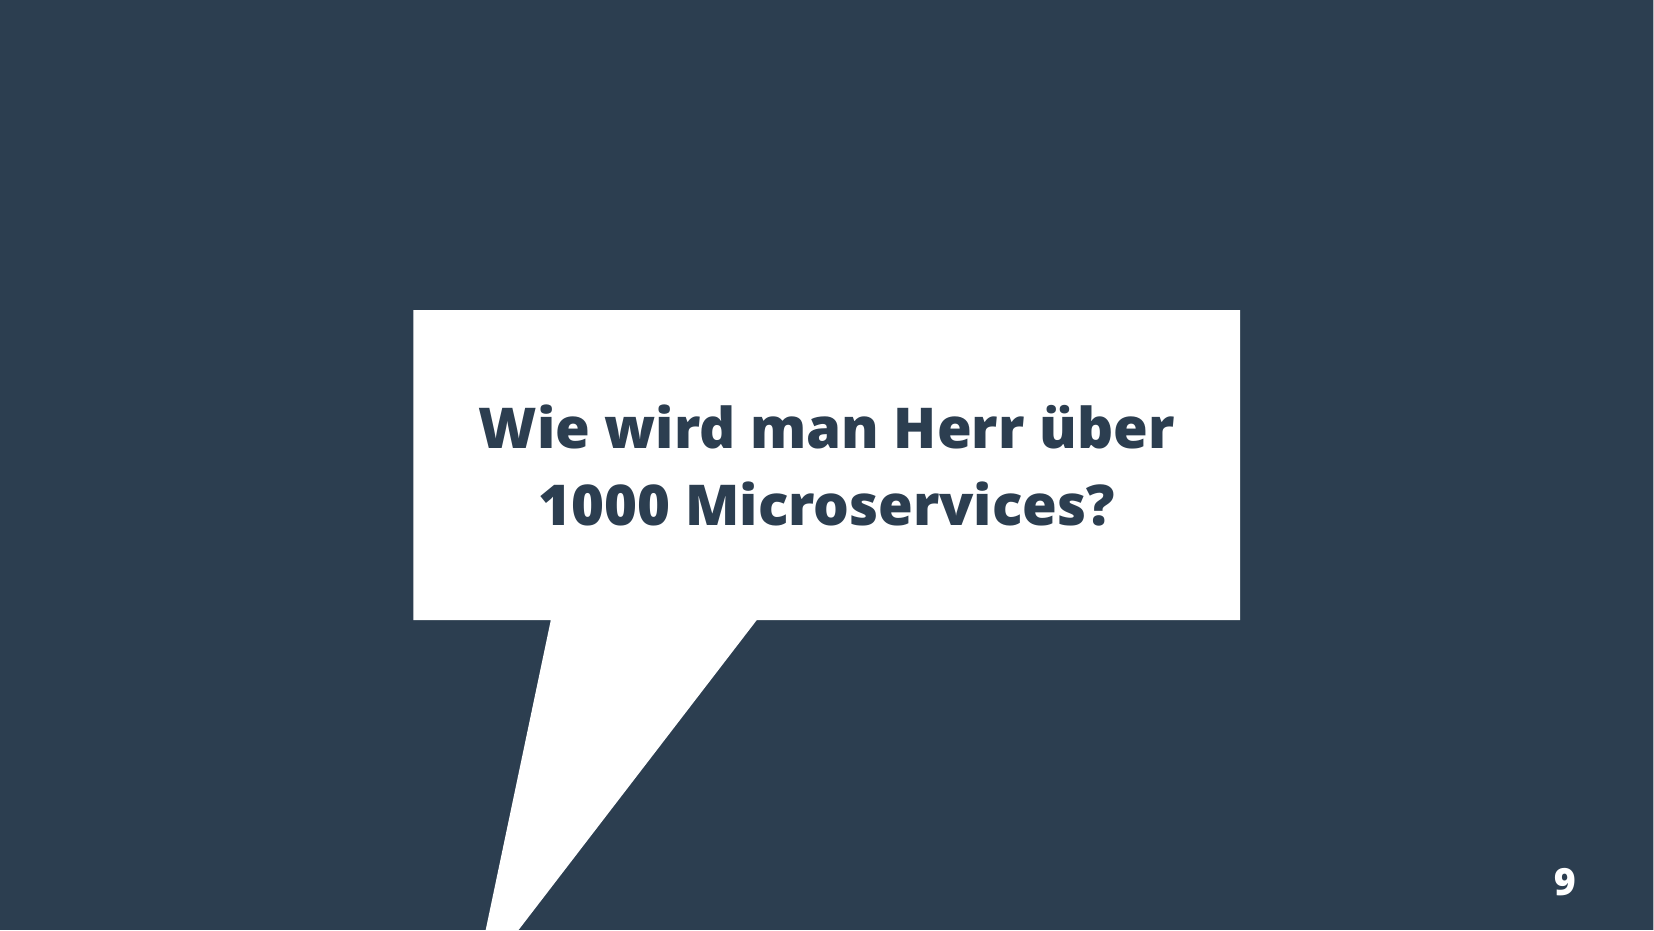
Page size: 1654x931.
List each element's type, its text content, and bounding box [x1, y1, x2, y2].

title Wie wird man Herr über 1000 Microservices? [442, 332, 1211, 598]
